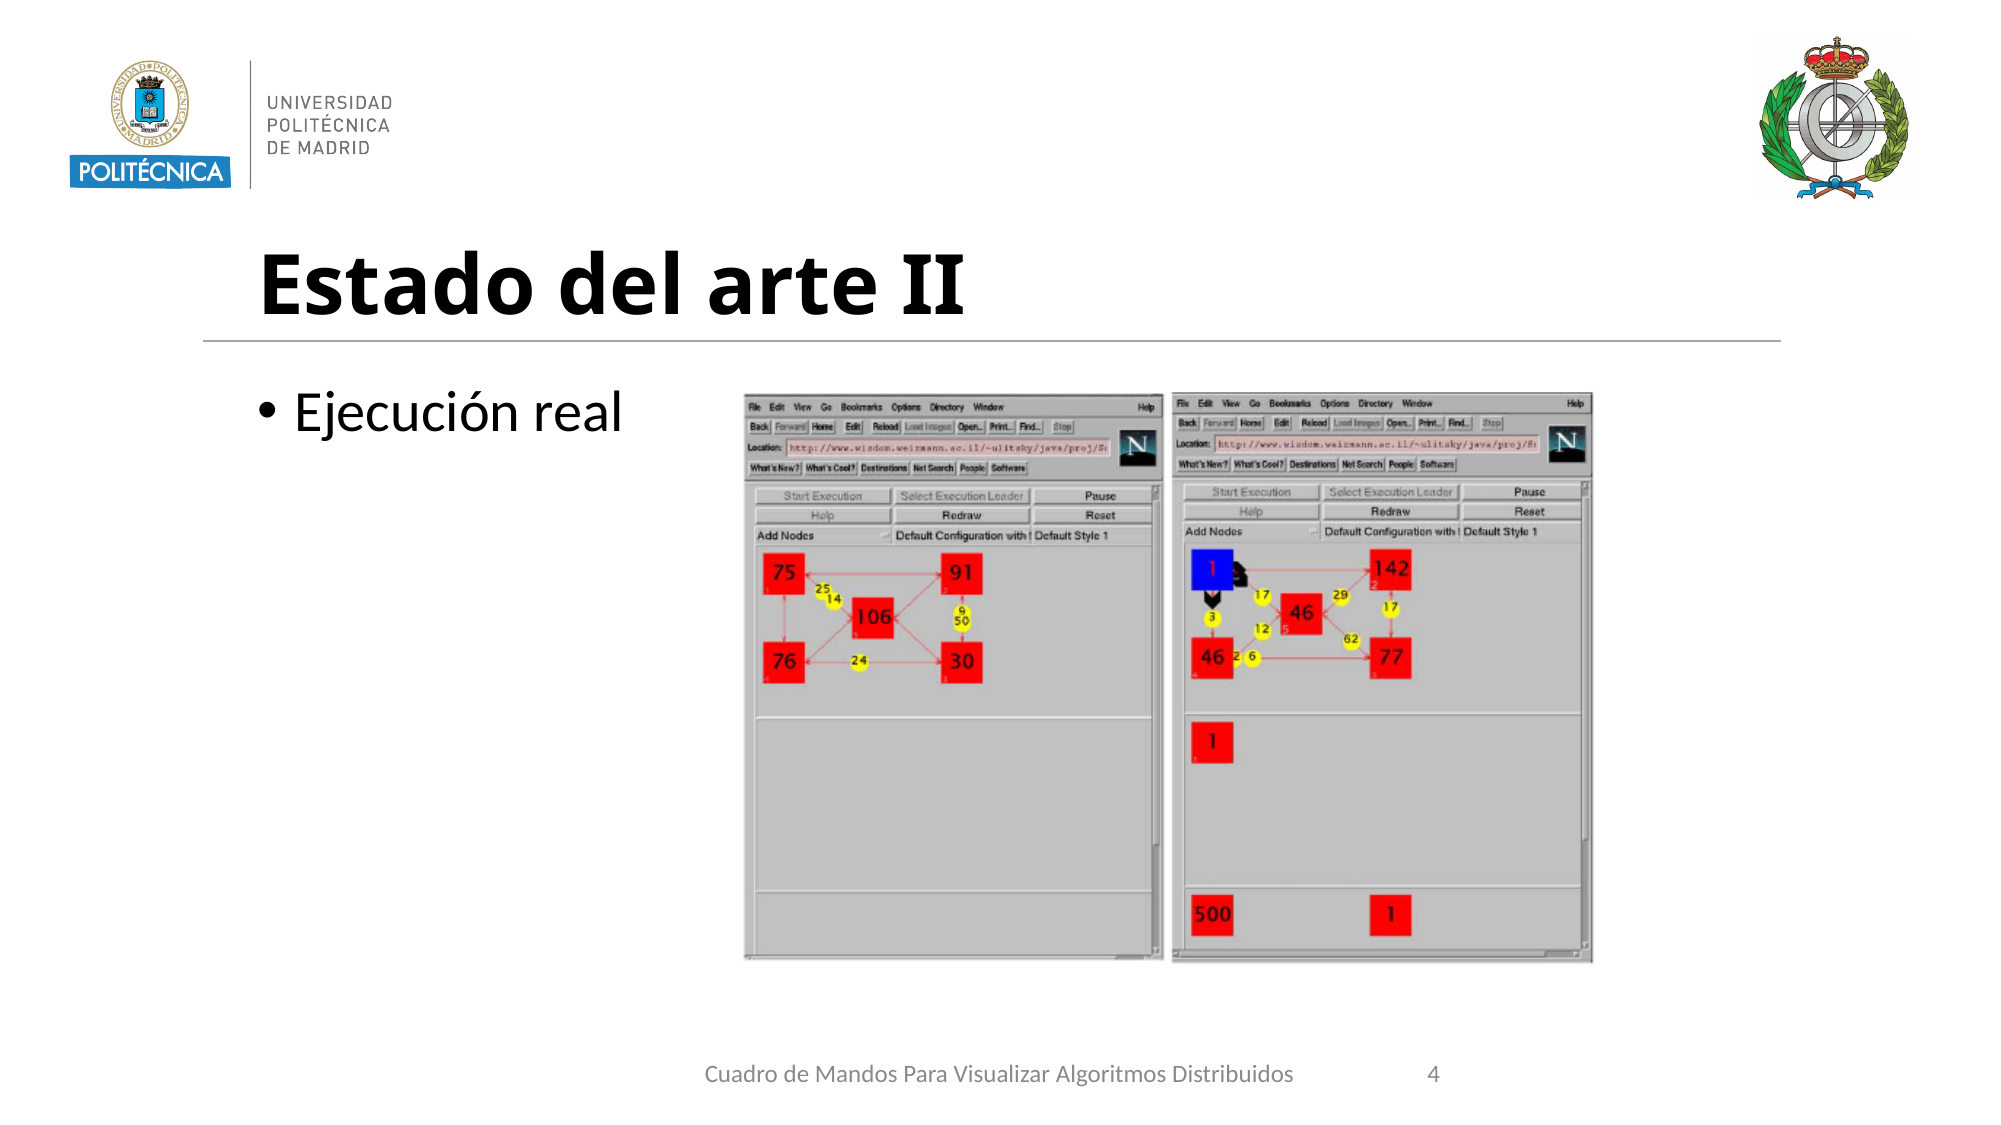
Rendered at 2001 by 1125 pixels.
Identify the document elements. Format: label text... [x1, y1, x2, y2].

list Ejecución real [242, 374, 1752, 1013]
title Estado del arte II [242, 197, 1968, 378]
text_box Cuadro de Mandos Para Visualizar Algoritmos Distribuidos [662, 1042, 1338, 1103]
picture [1751, 34, 1918, 201]
picture [48, 34, 436, 215]
text_box [1412, 1042, 1863, 1103]
picture [741, 391, 1597, 968]
